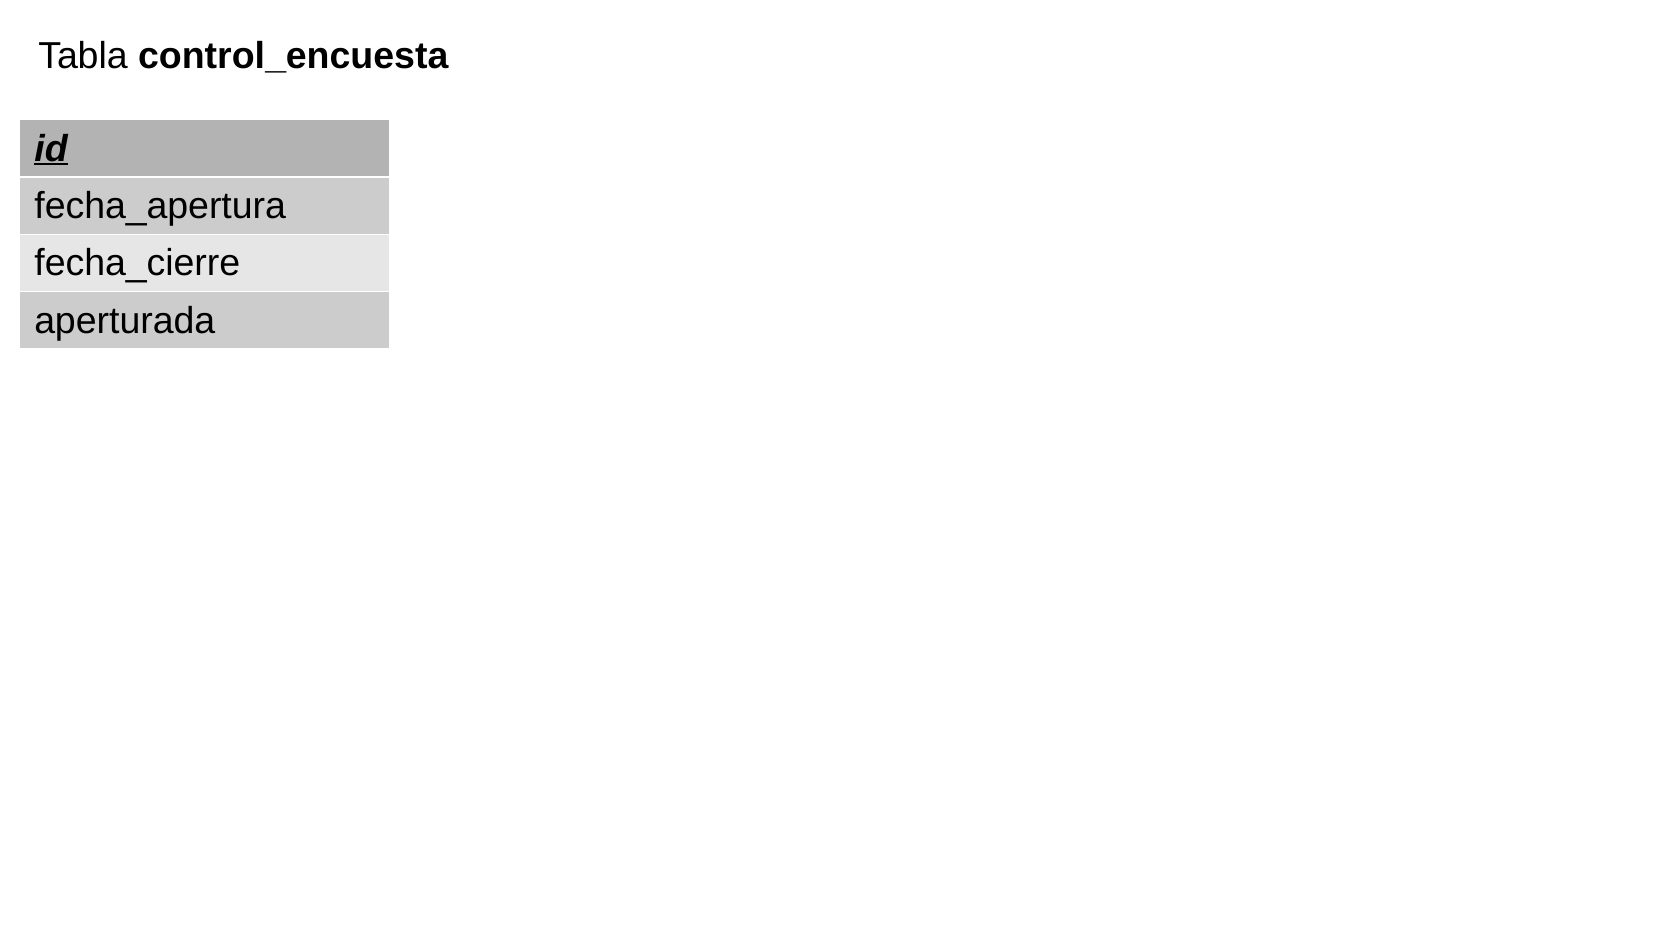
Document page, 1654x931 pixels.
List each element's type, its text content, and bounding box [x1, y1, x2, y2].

table_cell fecha_cierre [20, 235, 389, 291]
table_cell aperturada [20, 292, 389, 348]
table_cell fecha_apertura [20, 178, 389, 234]
text_box Tabla control_encuesta [23, 23, 674, 86]
table_header id [20, 120, 389, 176]
